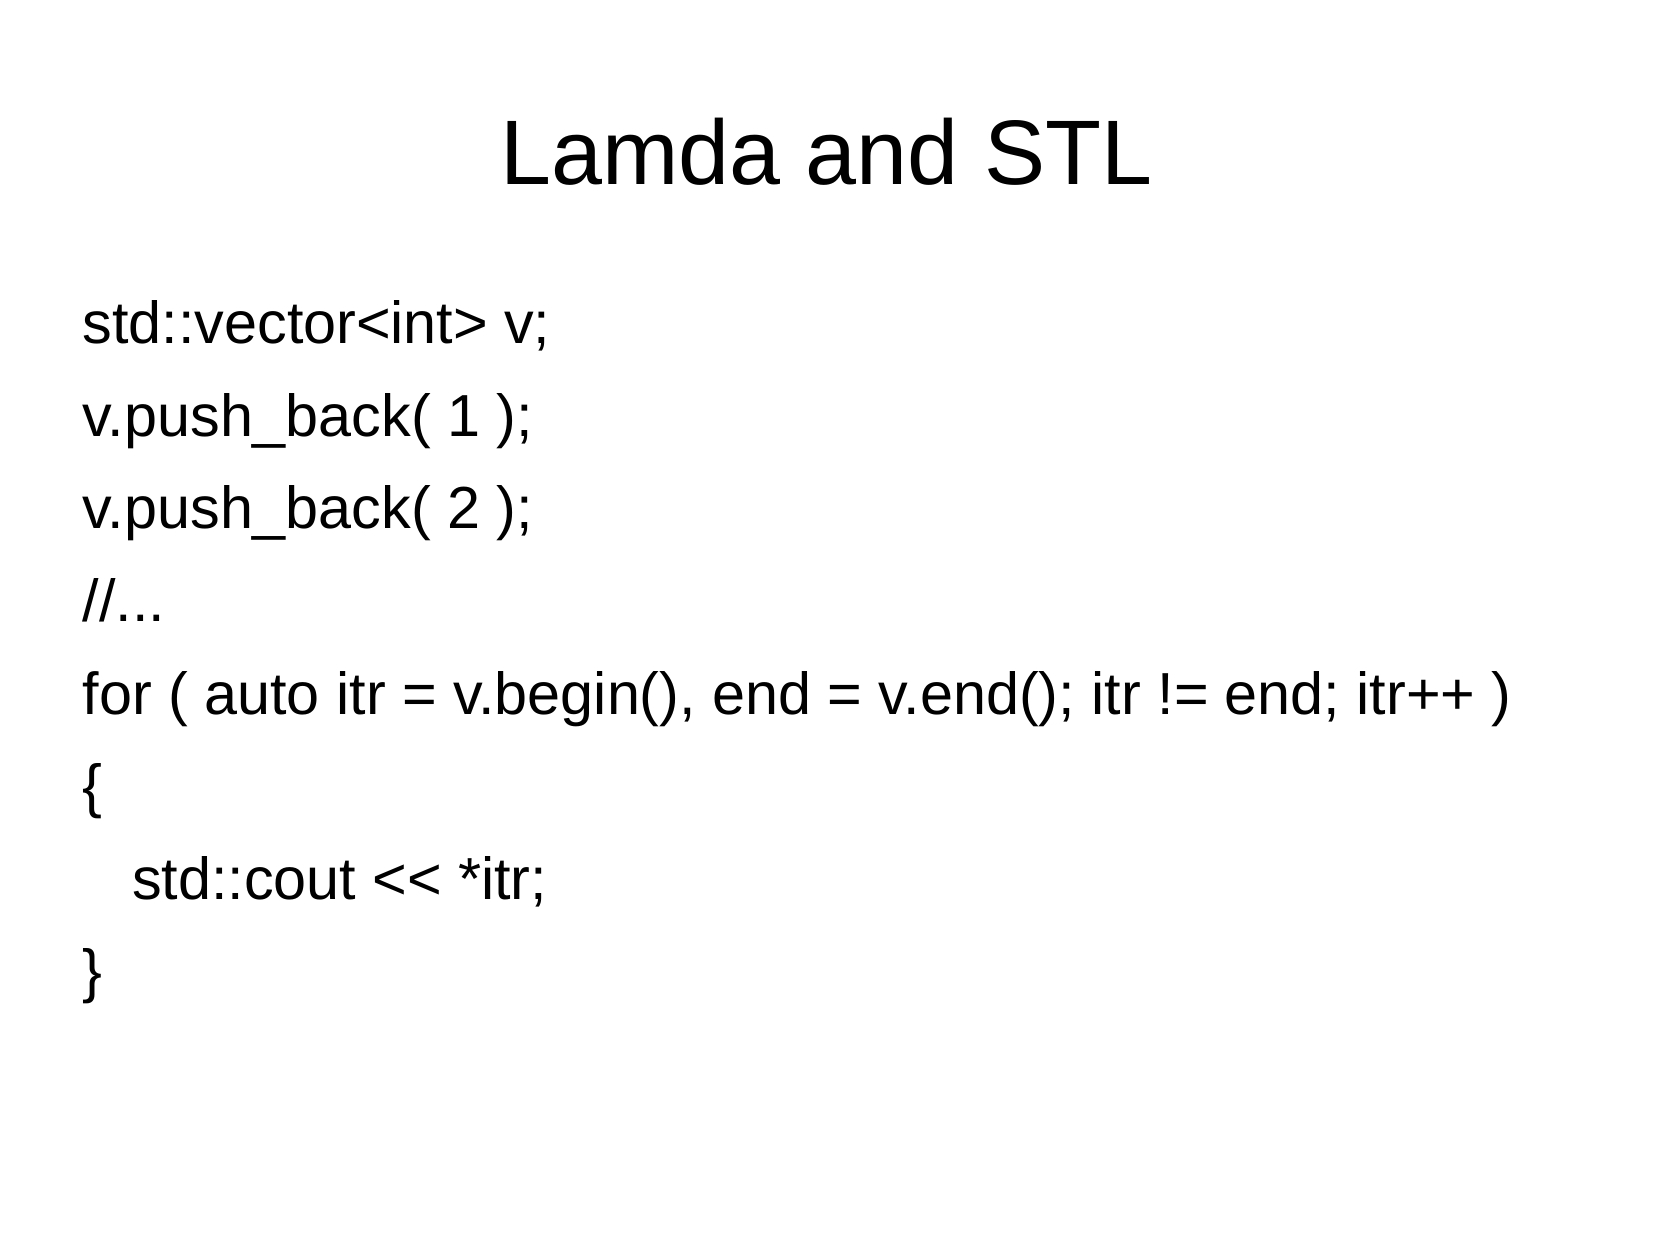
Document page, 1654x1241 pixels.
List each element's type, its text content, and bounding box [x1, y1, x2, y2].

title Lamda and STL [82, 49, 1571, 257]
list std::vector<int> v; v.push_back( 1 ); v.push_back( 2 ); //... for ( auto itr = v.begin(), end = v.end(); itr != end; itr++ ) { std::cout << *itr; } [82, 290, 1571, 1010]
